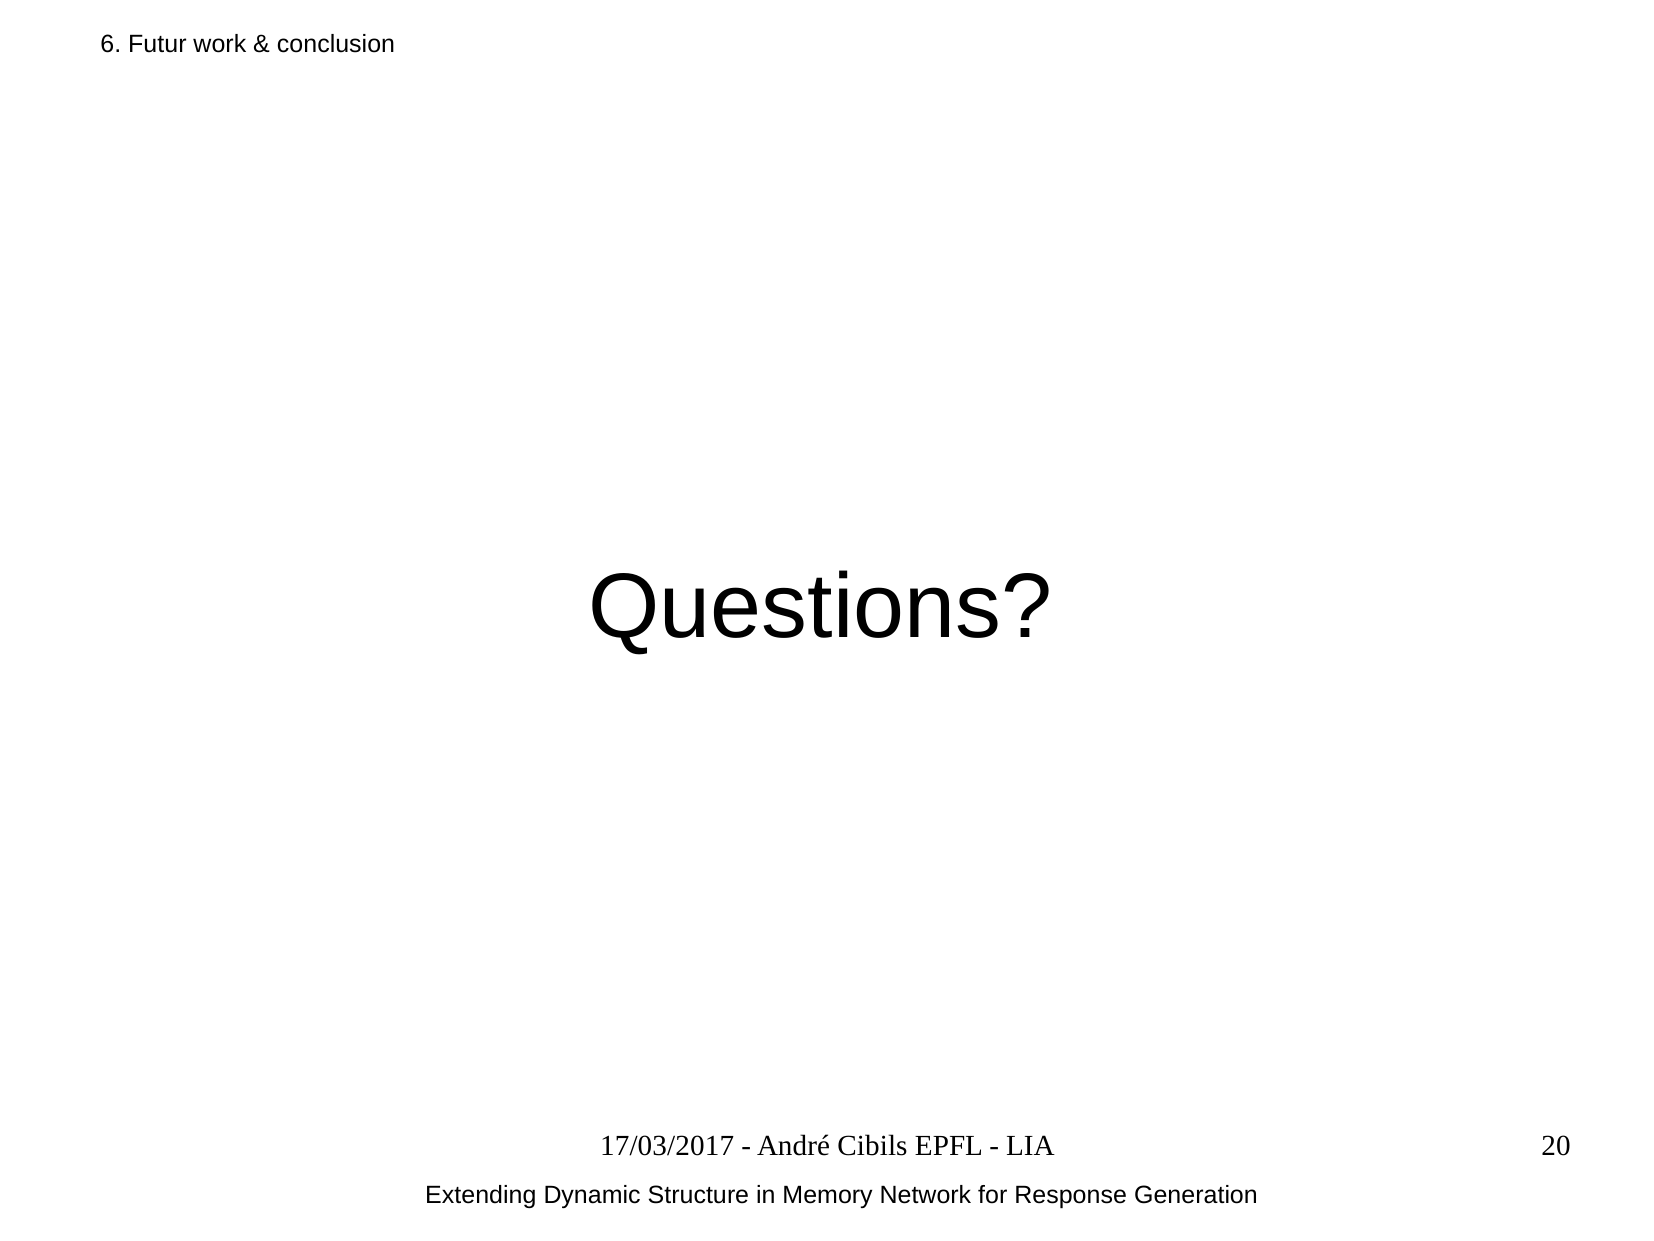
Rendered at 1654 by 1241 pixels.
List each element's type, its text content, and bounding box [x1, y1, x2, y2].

list Extending Dynamic Structure in Memory Network for Response Generation [354, 1181, 1270, 1210]
title Questions? [76, 501, 1565, 710]
list 6. Futur work & conclusion [29, 29, 945, 58]
